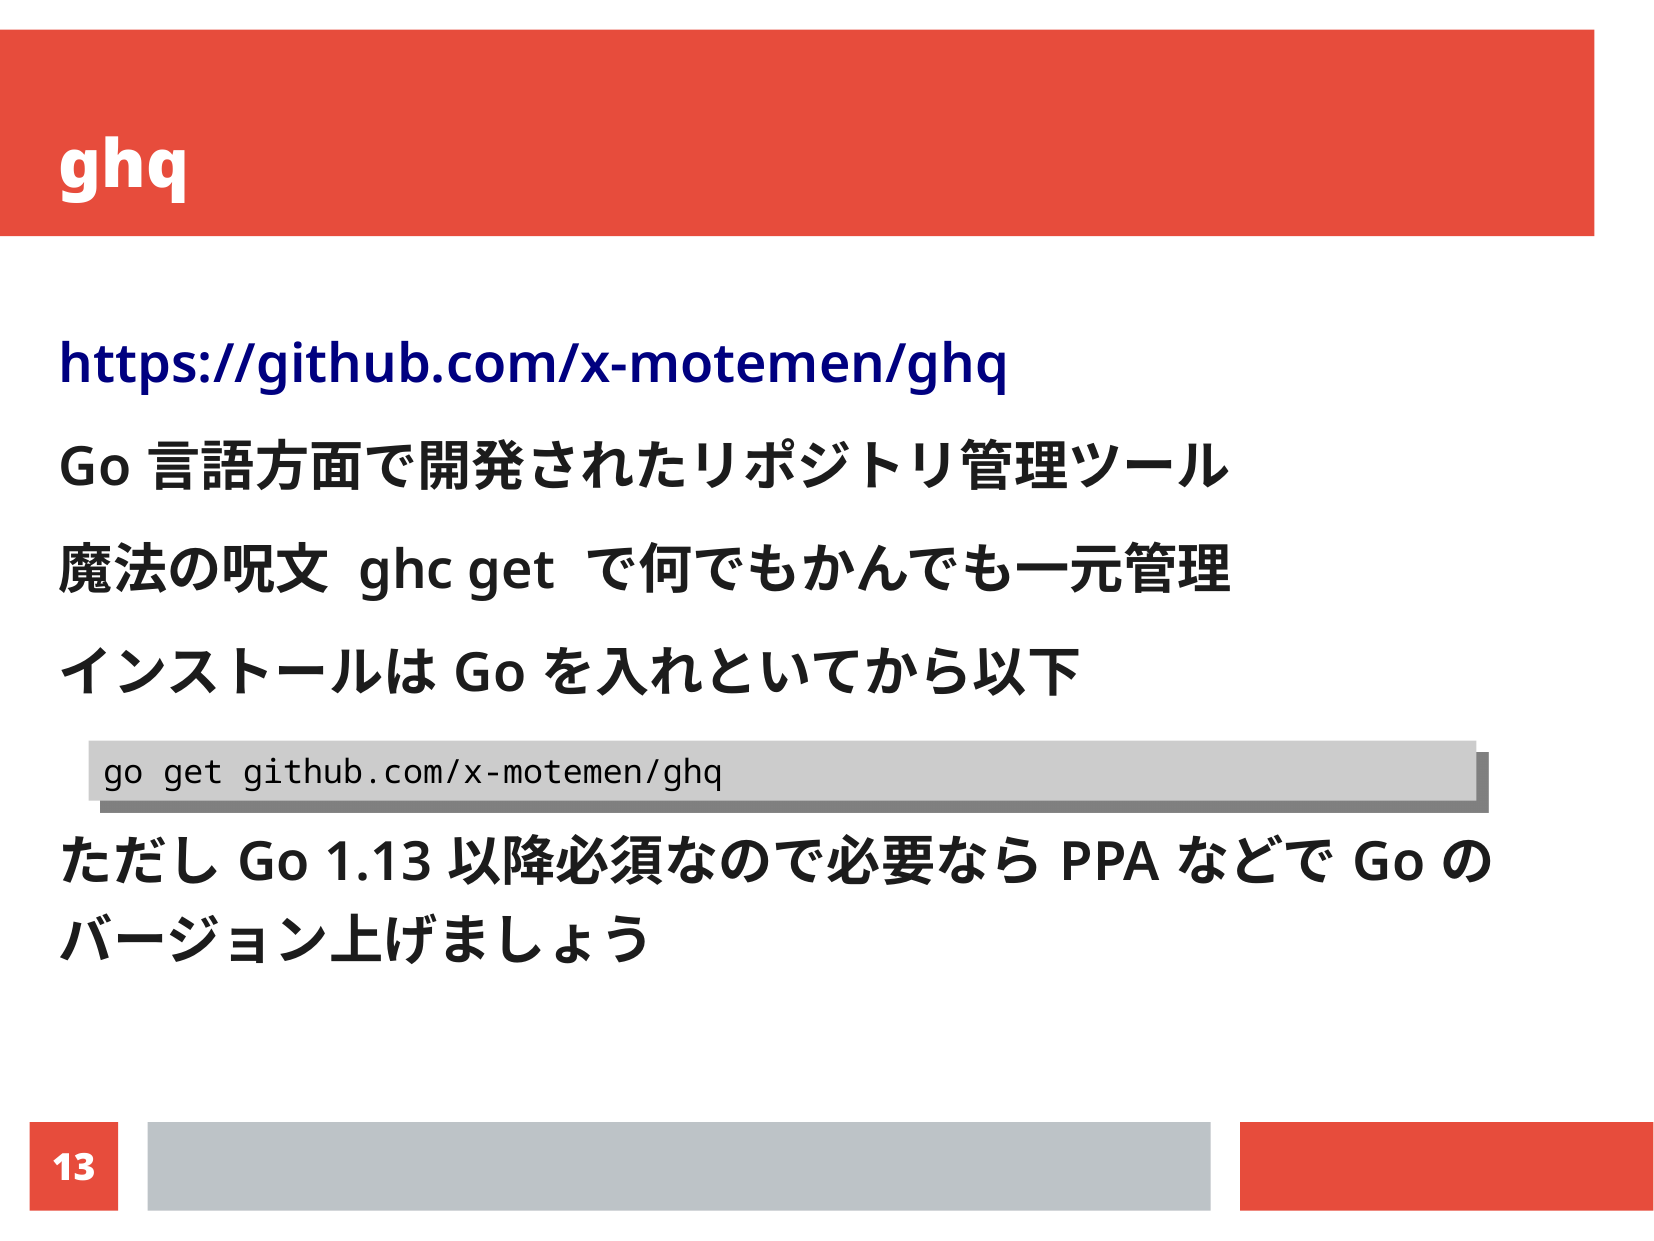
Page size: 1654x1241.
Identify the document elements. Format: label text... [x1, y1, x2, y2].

list https://github.com/x-motemen/ghq Go言語方面で開発されたリポジトリ管理ツール 魔法の呪文 ghc get で何でもかんでも一元管理 インストールはGoを入れといてから以下 ただしGo 1.13以降必須なので必要ならPPAなどでGoのバージョン上げましょう [59, 324, 1565, 1093]
title ghq [59, 59, 1595, 207]
text_box go get github.com/x-motemen/ghq [88, 740, 1477, 798]
